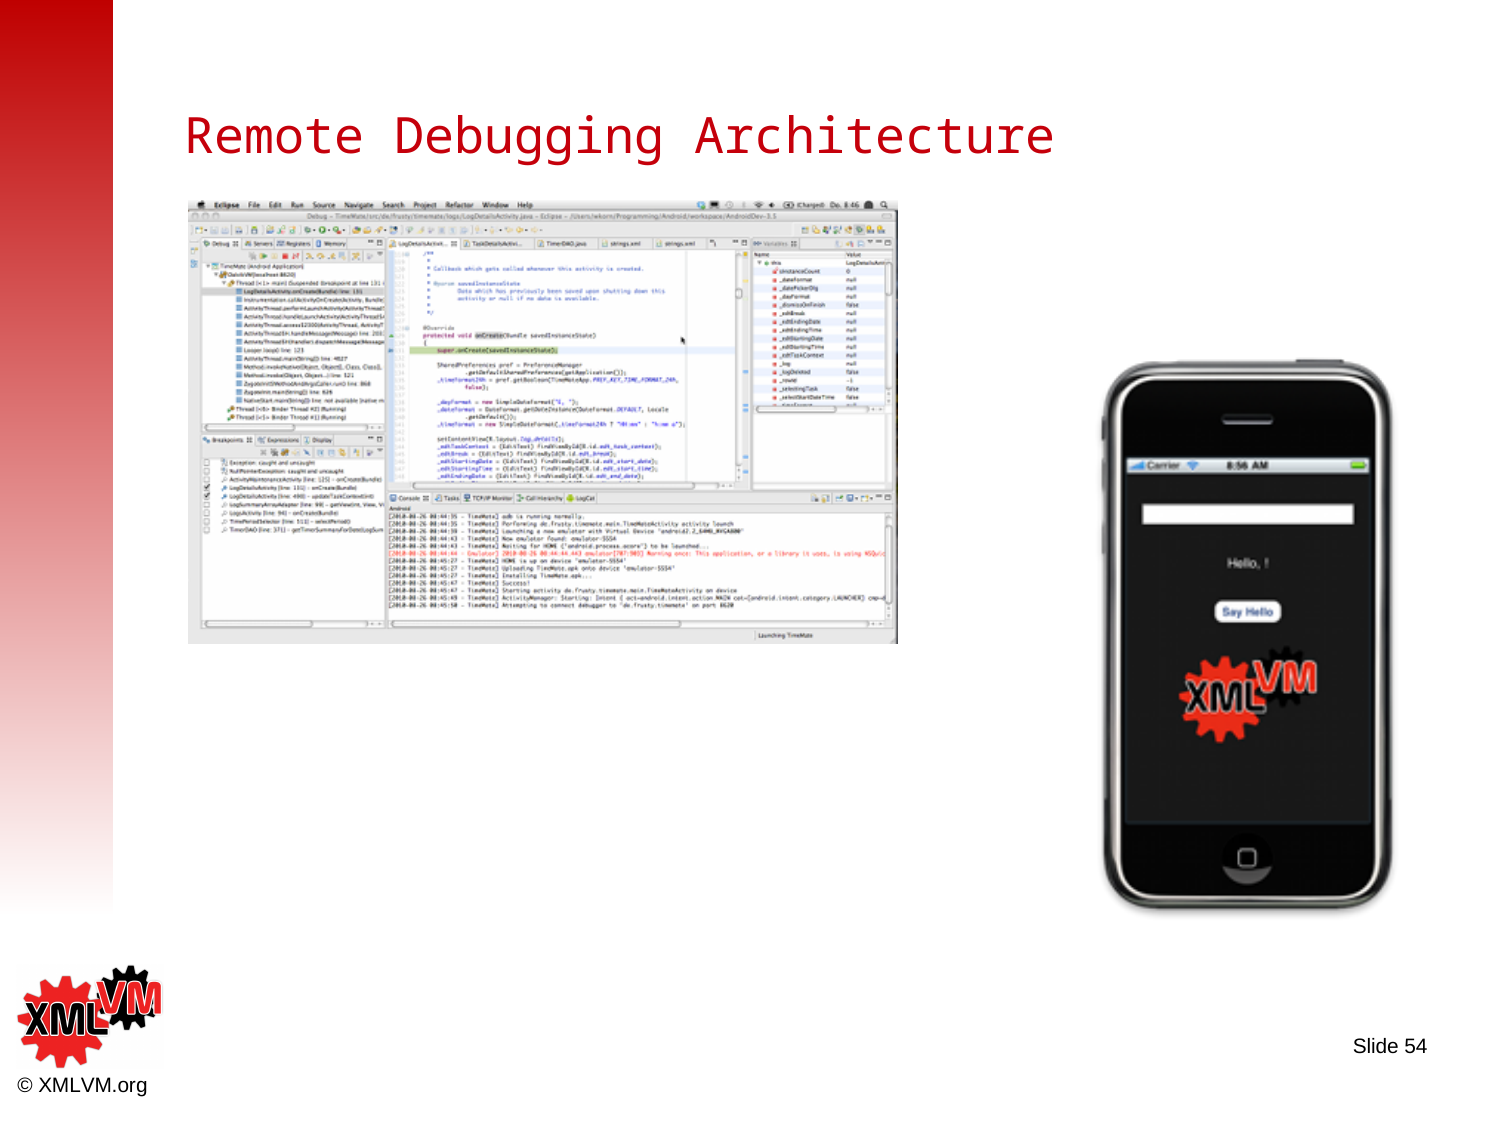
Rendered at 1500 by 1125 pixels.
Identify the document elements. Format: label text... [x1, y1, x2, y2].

picture [16, 964, 164, 1069]
title Remote Debugging Architecture [170, 67, 1447, 207]
picture [188, 200, 898, 644]
picture [1092, 354, 1405, 936]
